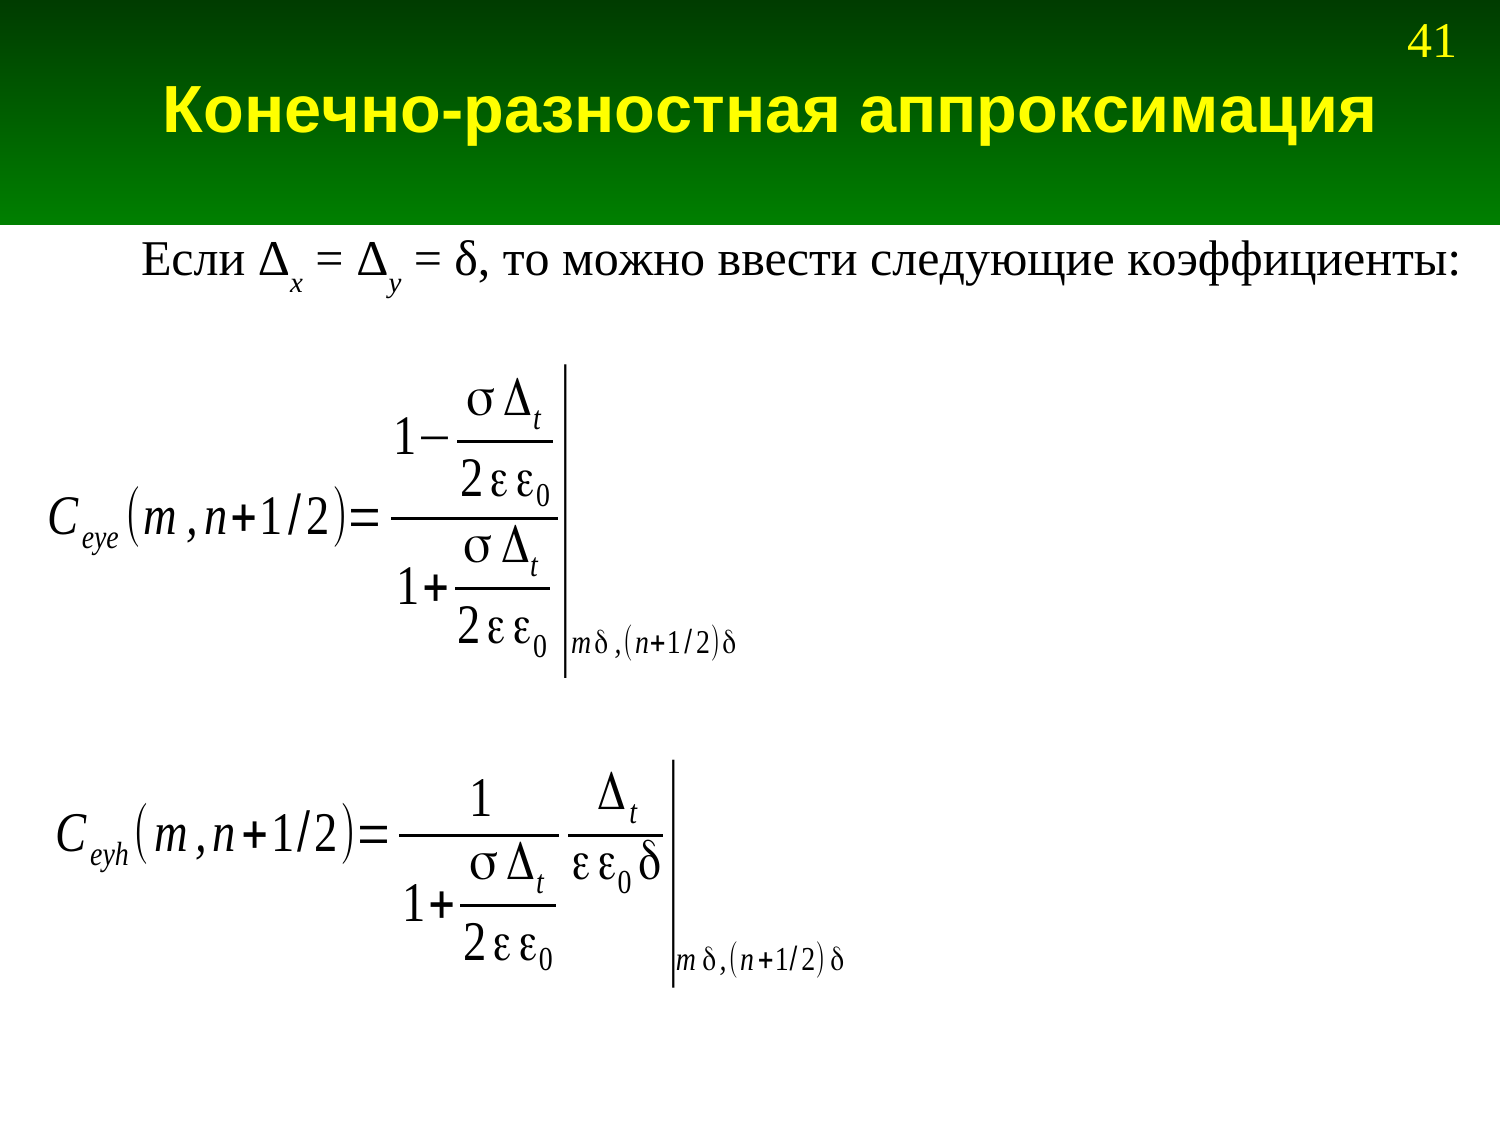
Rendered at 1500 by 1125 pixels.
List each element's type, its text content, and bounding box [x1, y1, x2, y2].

title Конечно-разностная аппроксимация [100, 7, 1441, 204]
chart [35, 359, 749, 680]
chart [43, 756, 855, 991]
text_box Если Δx = Δy = δ, то можно ввести следующие коэффициенты: [126, 218, 1477, 306]
